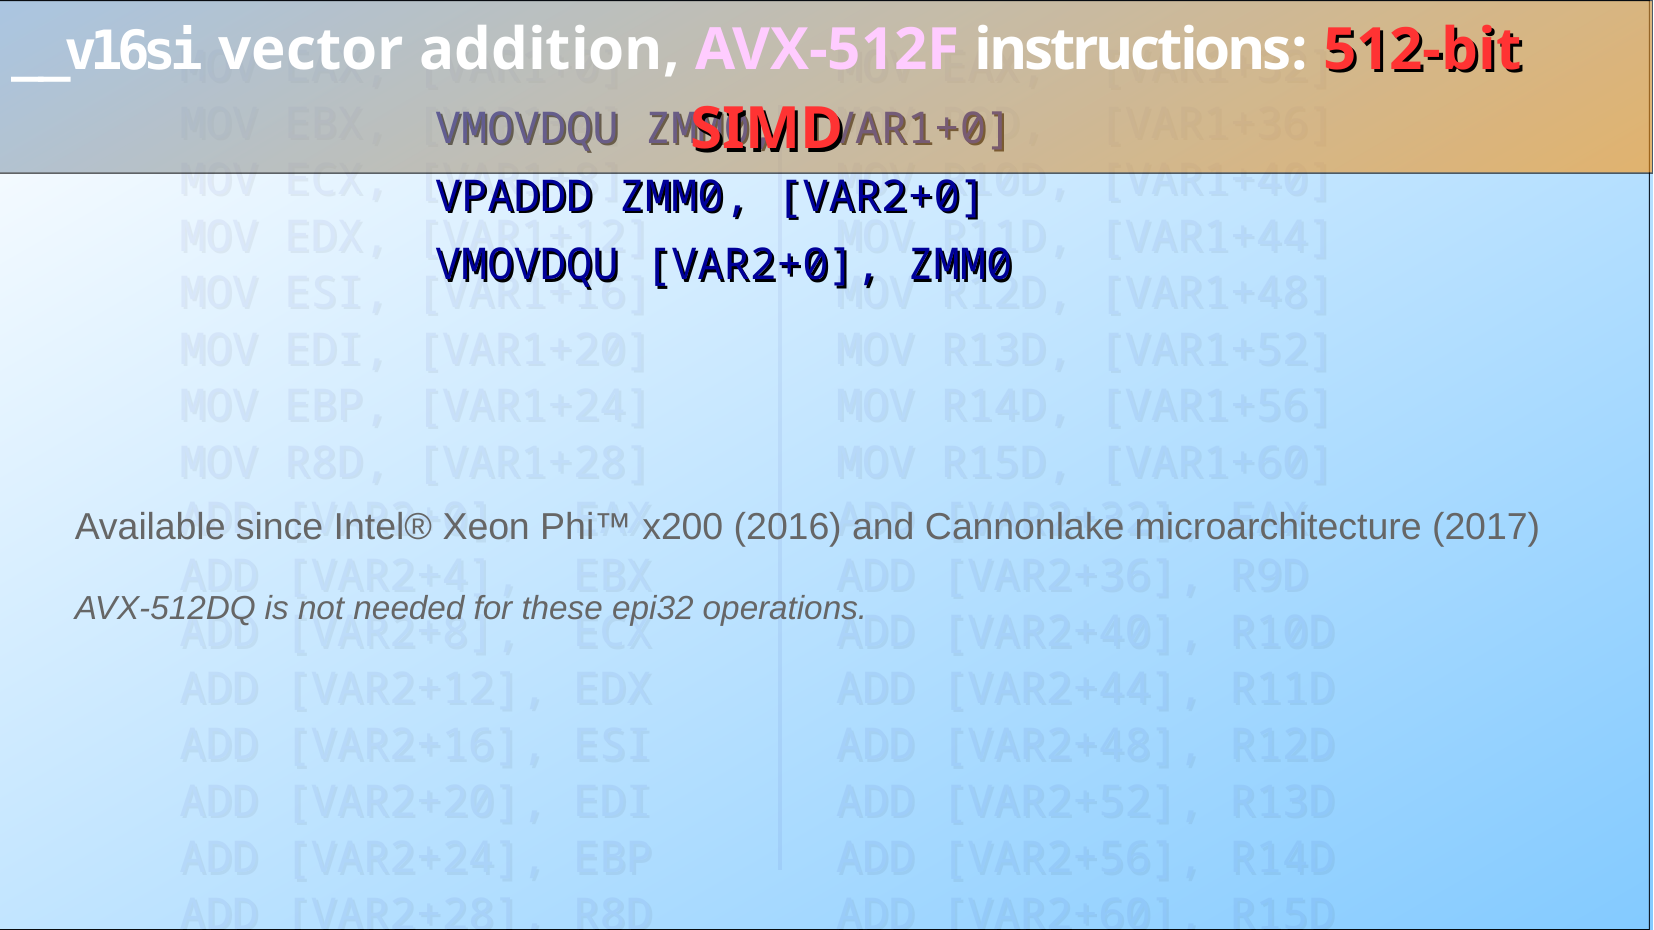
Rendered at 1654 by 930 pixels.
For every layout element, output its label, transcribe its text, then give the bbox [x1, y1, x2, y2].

text_box VMOVDQU ZMM0, [VAR1+0] VPADDD ZMM0, [VAR2+0] VMOVDQU [VAR2+0], ZMM0 [434, 174, 1620, 276]
text_box Available since Intel® Xeon Phi™ x200 (2016) and Cannonlake microarchitecture (2017) AVX-512DQ is not needed for these epi32 operations. [60, 498, 1556, 635]
text_box __v16si vector addition, AVX-512F instructions: 512-bit SIMD [0, 0, 1653, 85]
text_box [0, 172, 1650, 930]
